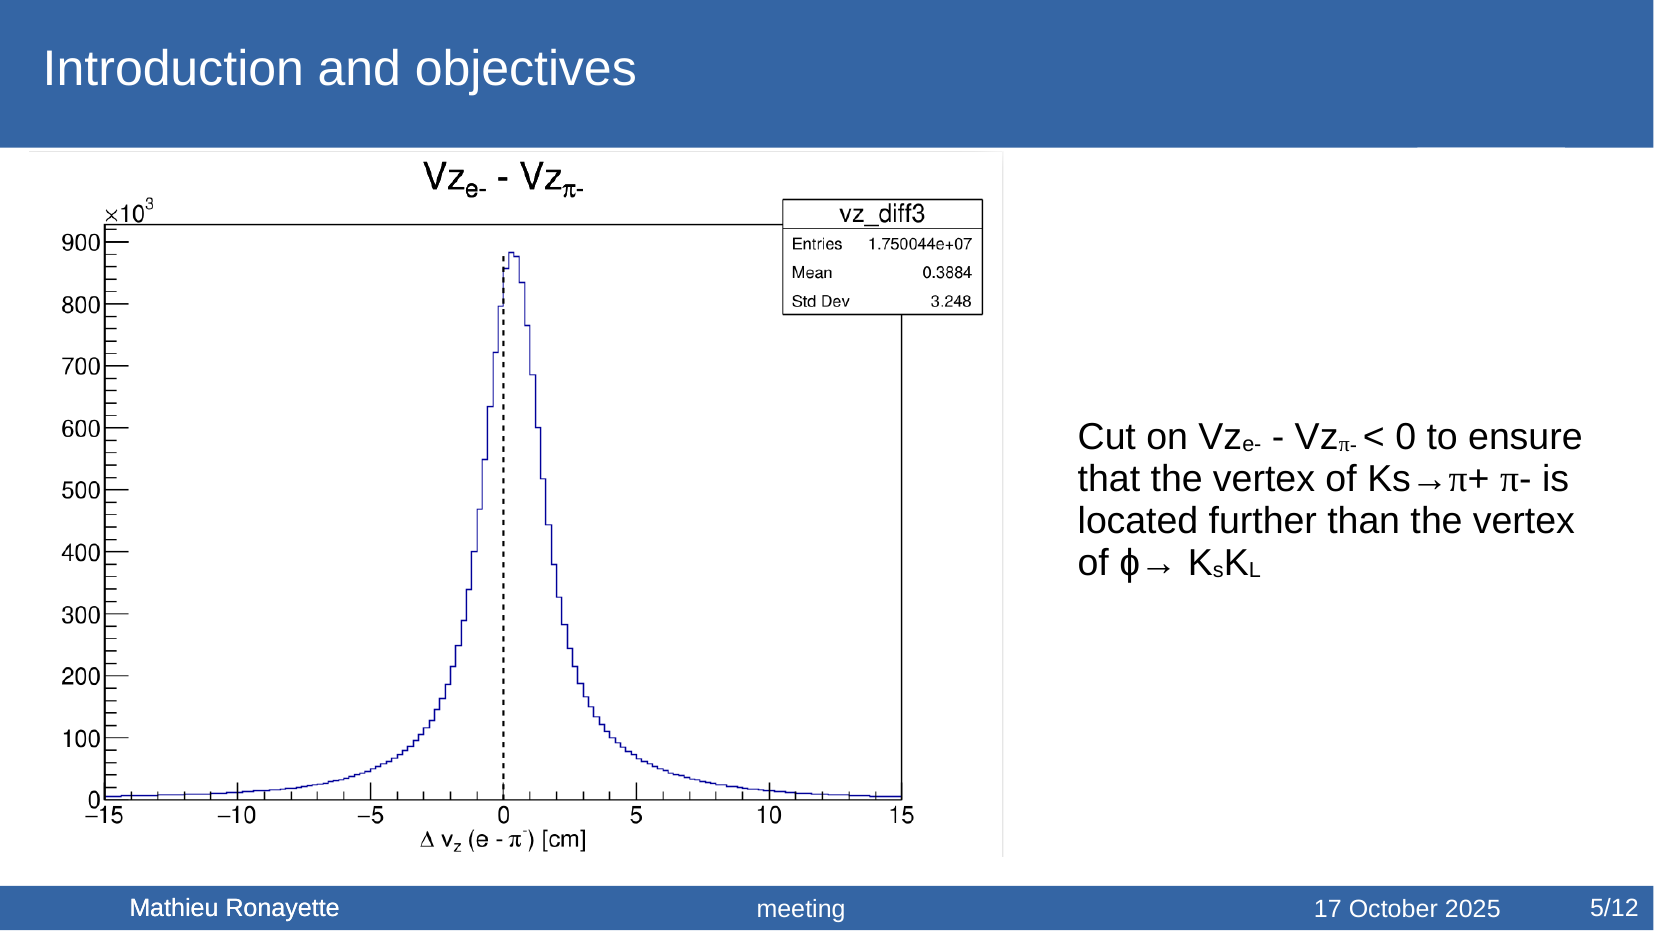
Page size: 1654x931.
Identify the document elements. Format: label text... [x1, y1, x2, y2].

text_box 5/12 [1575, 885, 1654, 929]
picture [29, 151, 1004, 857]
text_box [0, 0, 1654, 296]
text_box 17 October 2025 [1299, 887, 1536, 931]
text_box Introduction and objectives [27, 32, 886, 159]
text_box Mathieu Ronayette [114, 885, 355, 929]
text_box Cut on Vze- - Vzπ- < 0 to ensure that the vertex of Ks→π+ π- is located further than the vertex of ɸ→ KsKL [1062, 365, 1625, 591]
text_box meeting [734, 887, 953, 931]
text_box [0, 885, 1654, 931]
